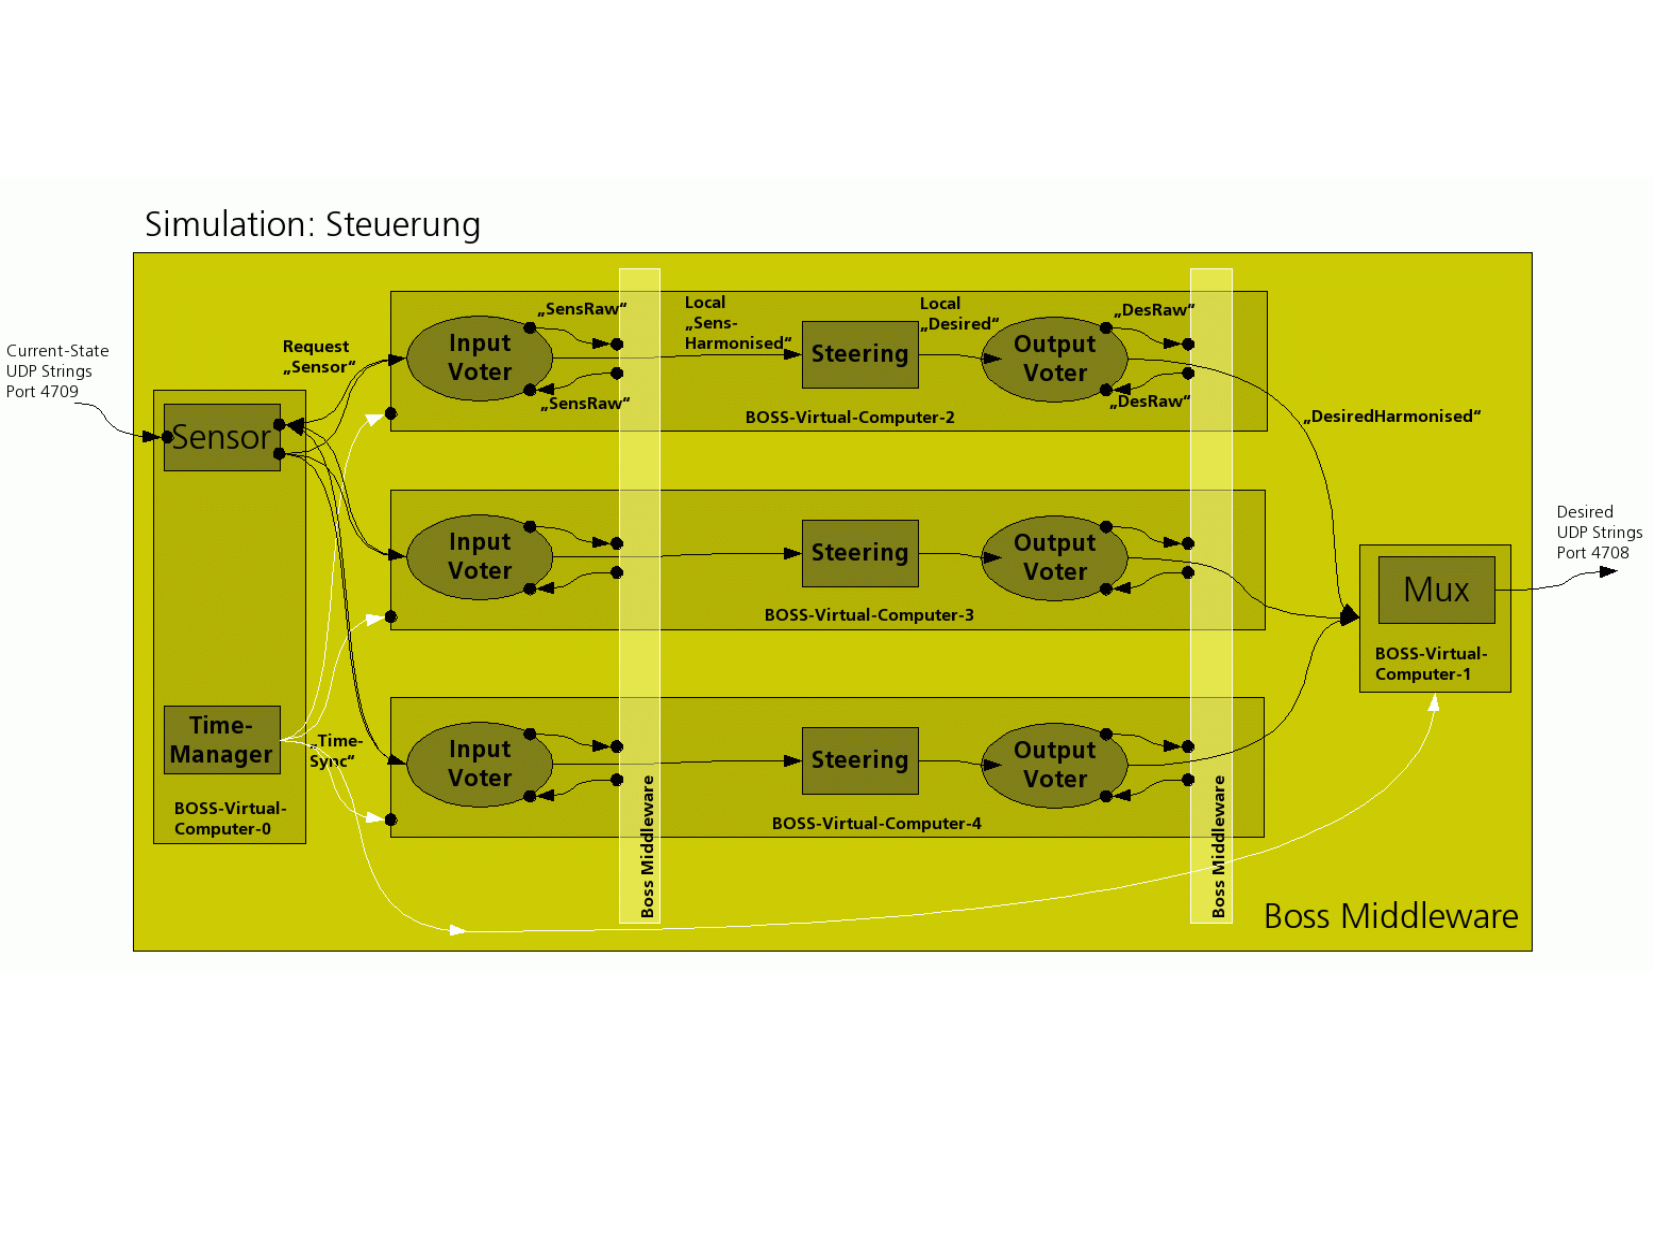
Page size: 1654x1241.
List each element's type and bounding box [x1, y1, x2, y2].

picture [0, 177, 1654, 971]
